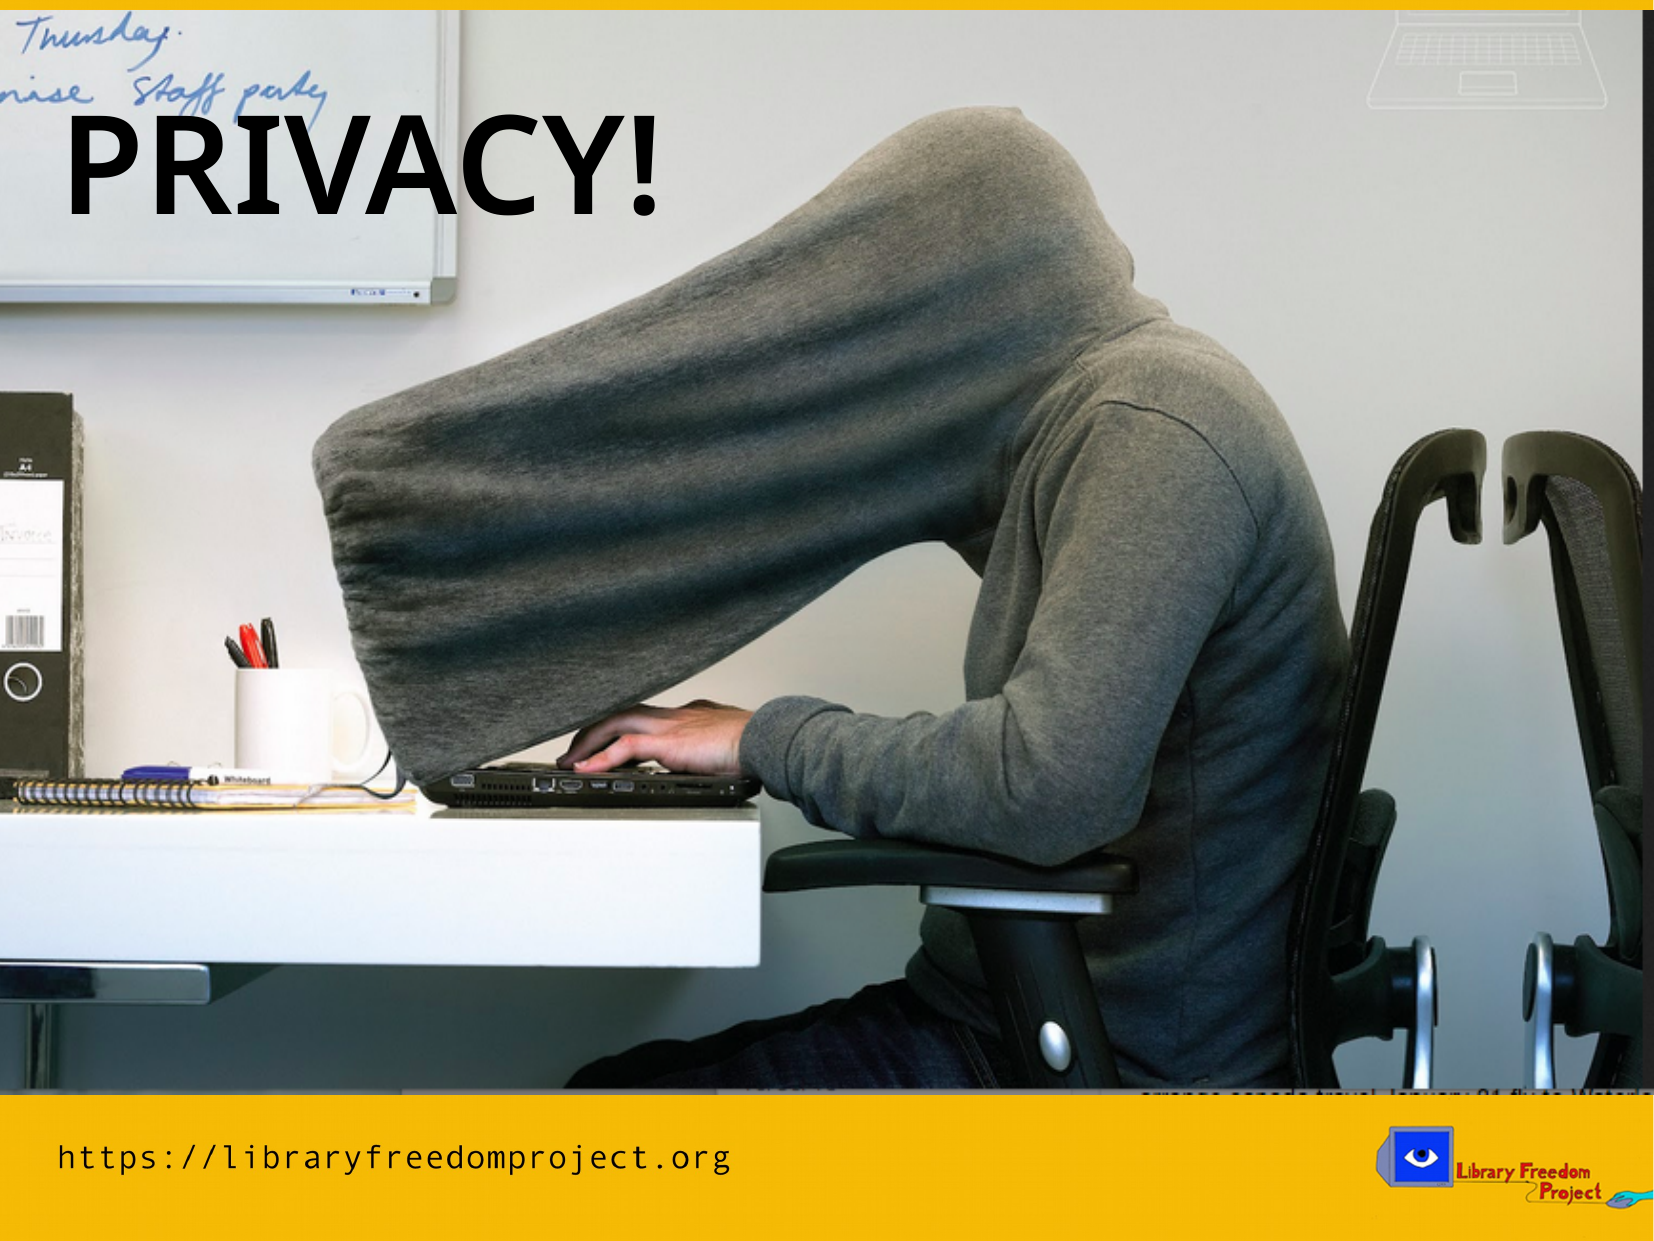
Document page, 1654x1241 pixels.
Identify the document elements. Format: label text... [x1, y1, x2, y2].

picture [0, 0, 1654, 1241]
text_box PRIVACY! [45, 60, 841, 457]
